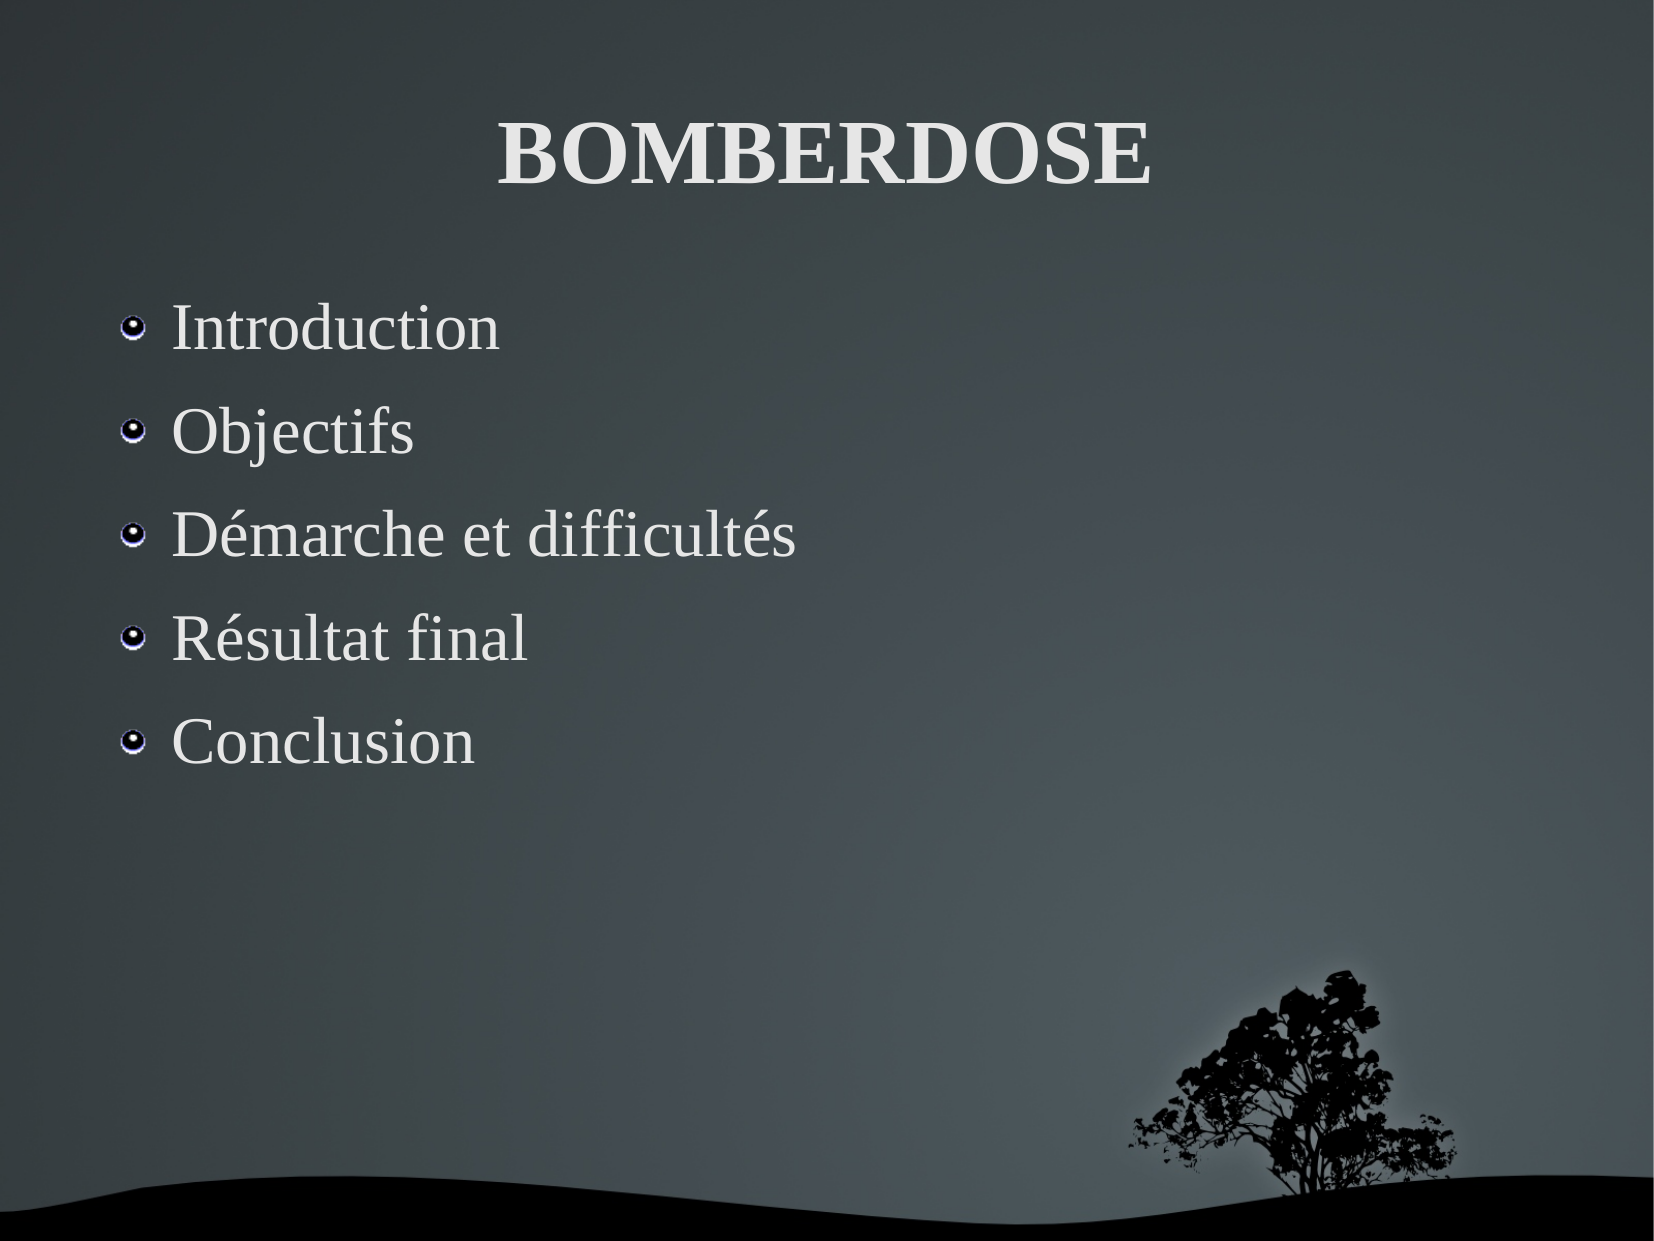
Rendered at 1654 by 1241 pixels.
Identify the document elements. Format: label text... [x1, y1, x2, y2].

title BOMBERDOSE [82, 49, 1571, 257]
picture [0, 0, 1654, 1241]
list Introduction Objectifs Démarche et difficultés Résultat final Conclusion [82, 290, 1571, 1109]
